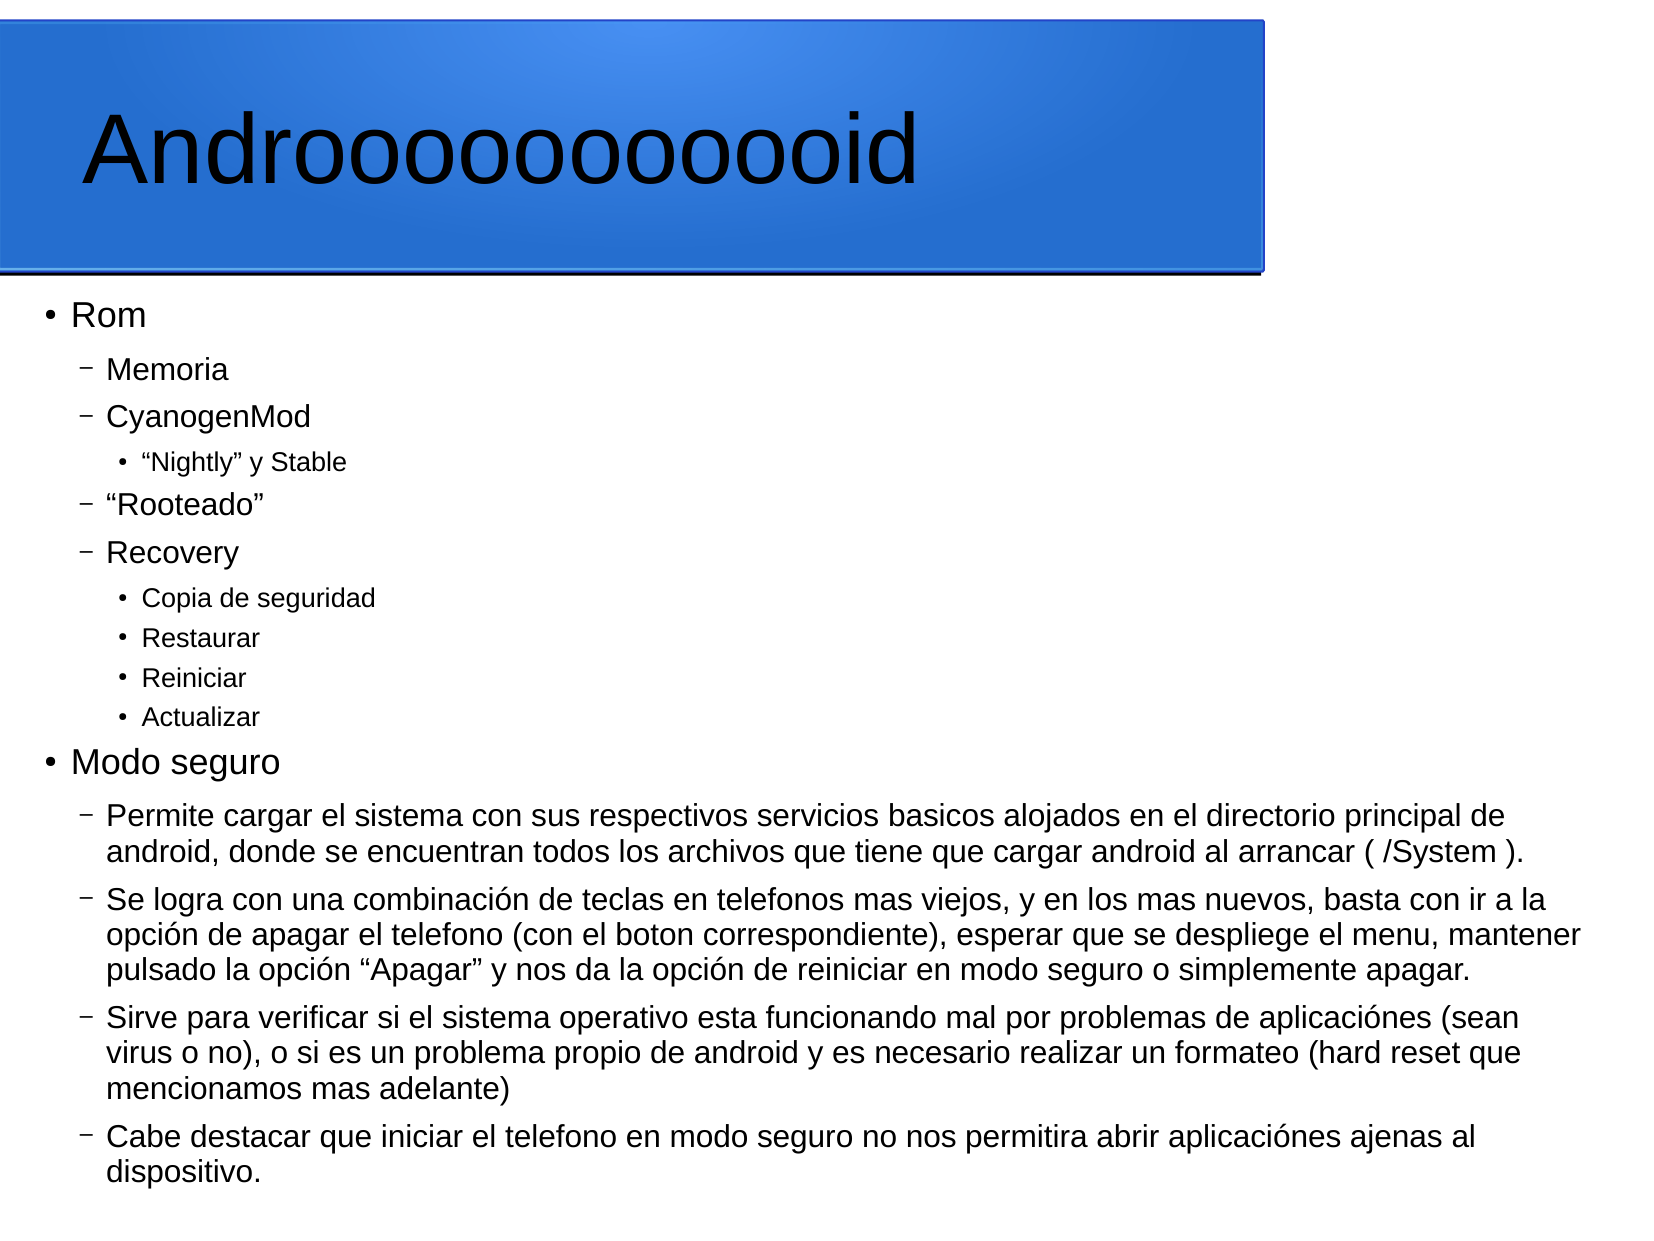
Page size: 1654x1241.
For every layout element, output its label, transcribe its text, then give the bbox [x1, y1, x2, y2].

list Rom Memoria CyanogenMod “Nightly” y Stable “Rooteado” Recovery Copia de seguridad Restaurar Reiniciar Actualizar Modo seguro Permite cargar el sistema con sus respectivos servicios basicos alojados en el directorio principal de android, donde se encuentran todos los archivos que tiene que cargar android al arrancar ( /System ). Se logra con una combinación de teclas en telefonos mas viejos, y en los mas nuevos, basta con ir a la opción de apagar el telefono (con el boton correspondiente), esperar que se despliege el menu, mantener pulsado la opción “Apagar” y nos da la opción de reiniciar en modo seguro o simplemente apagar. Sirve para verificar si el sistema operativo esta funcionando mal por problemas de aplicaciónes (sean virus o no), o si es un problema propio de android y es necesario realizar un formateo (hard reset que mencionamos mas adelante) Cabe destacar que iniciar el telefono en modo seguro no nos permitira abrir aplicaciónes ajenas al dispositivo. [35, 295, 1595, 1193]
title Androoooooooooid [82, 47, 1235, 252]
